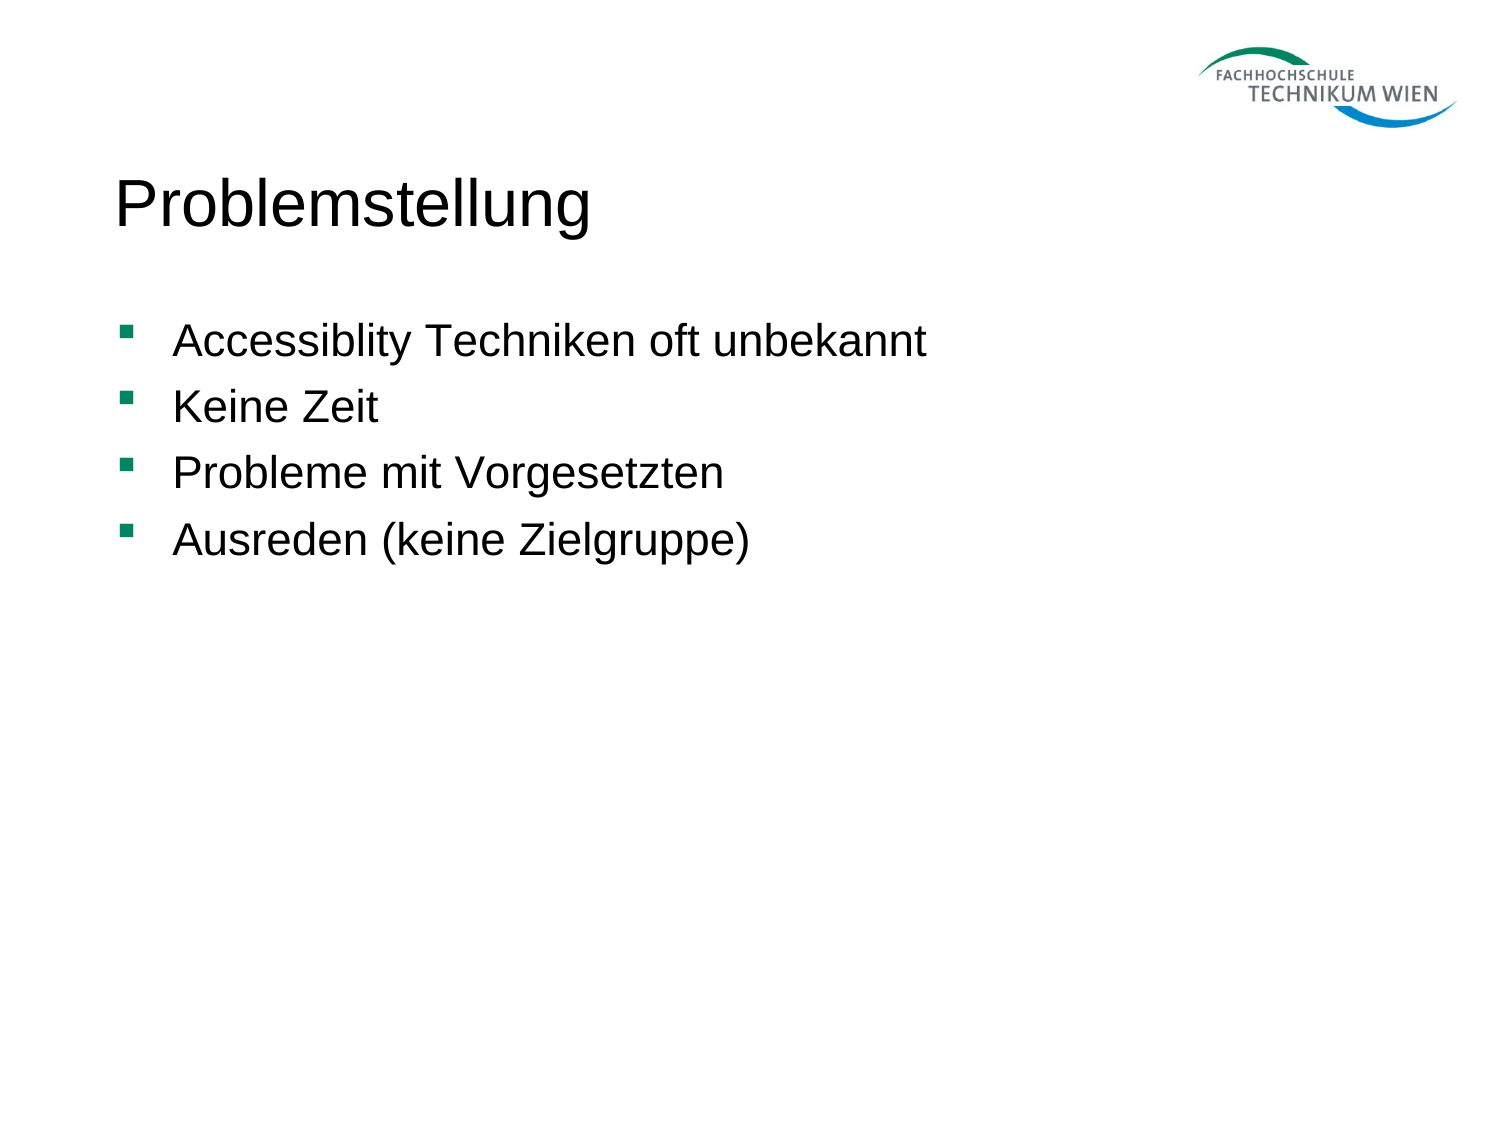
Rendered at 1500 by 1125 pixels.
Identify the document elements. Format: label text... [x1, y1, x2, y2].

list Accessiblity Techniken oft unbekannt Keine Zeit Probleme mit Vorgesetzten Ausreden (keine Zielgruppe) [101, 302, 1389, 956]
title Problemstellung [100, 148, 1388, 252]
picture [8, 0, 1500, 177]
